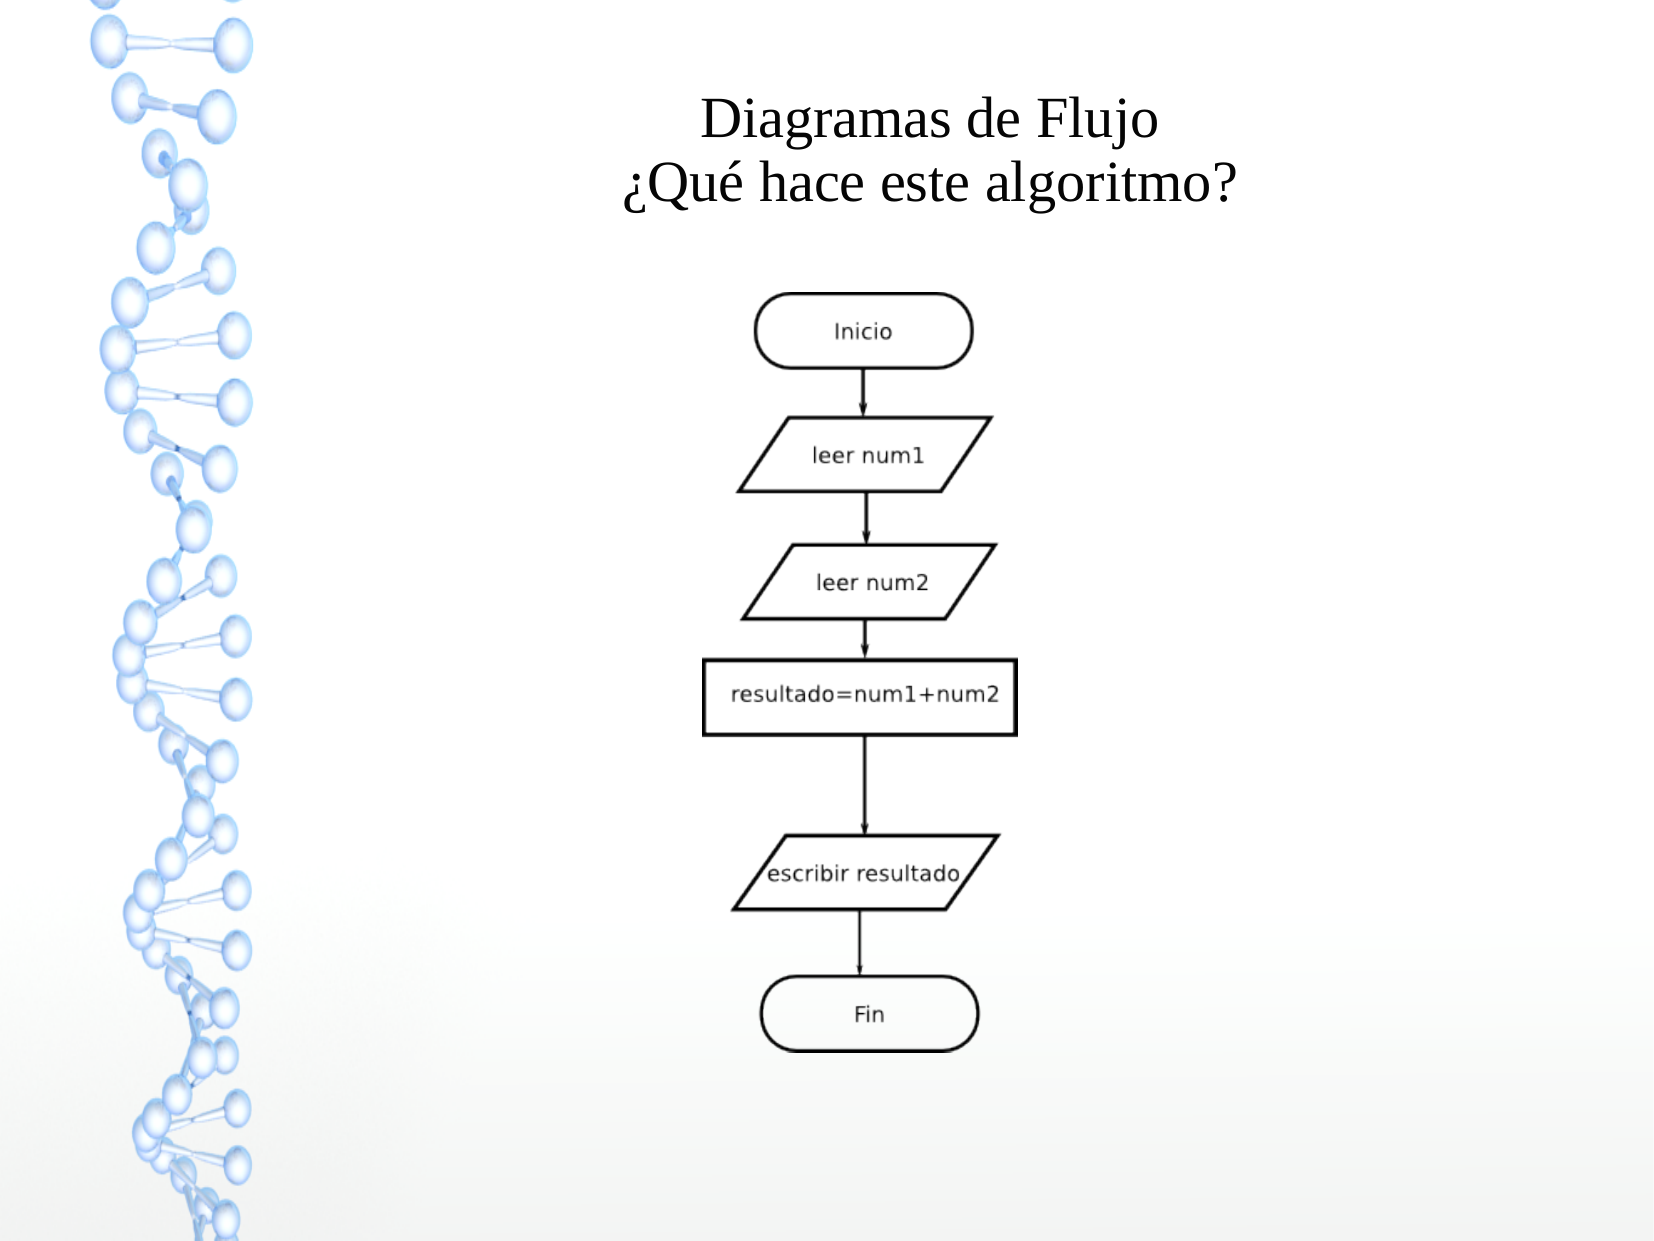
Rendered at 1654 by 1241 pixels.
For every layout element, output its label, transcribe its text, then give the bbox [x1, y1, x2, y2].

title Diagramas de Flujo ¿Qué hace este algoritmo? [265, 47, 1595, 252]
picture [0, 0, 1654, 1241]
